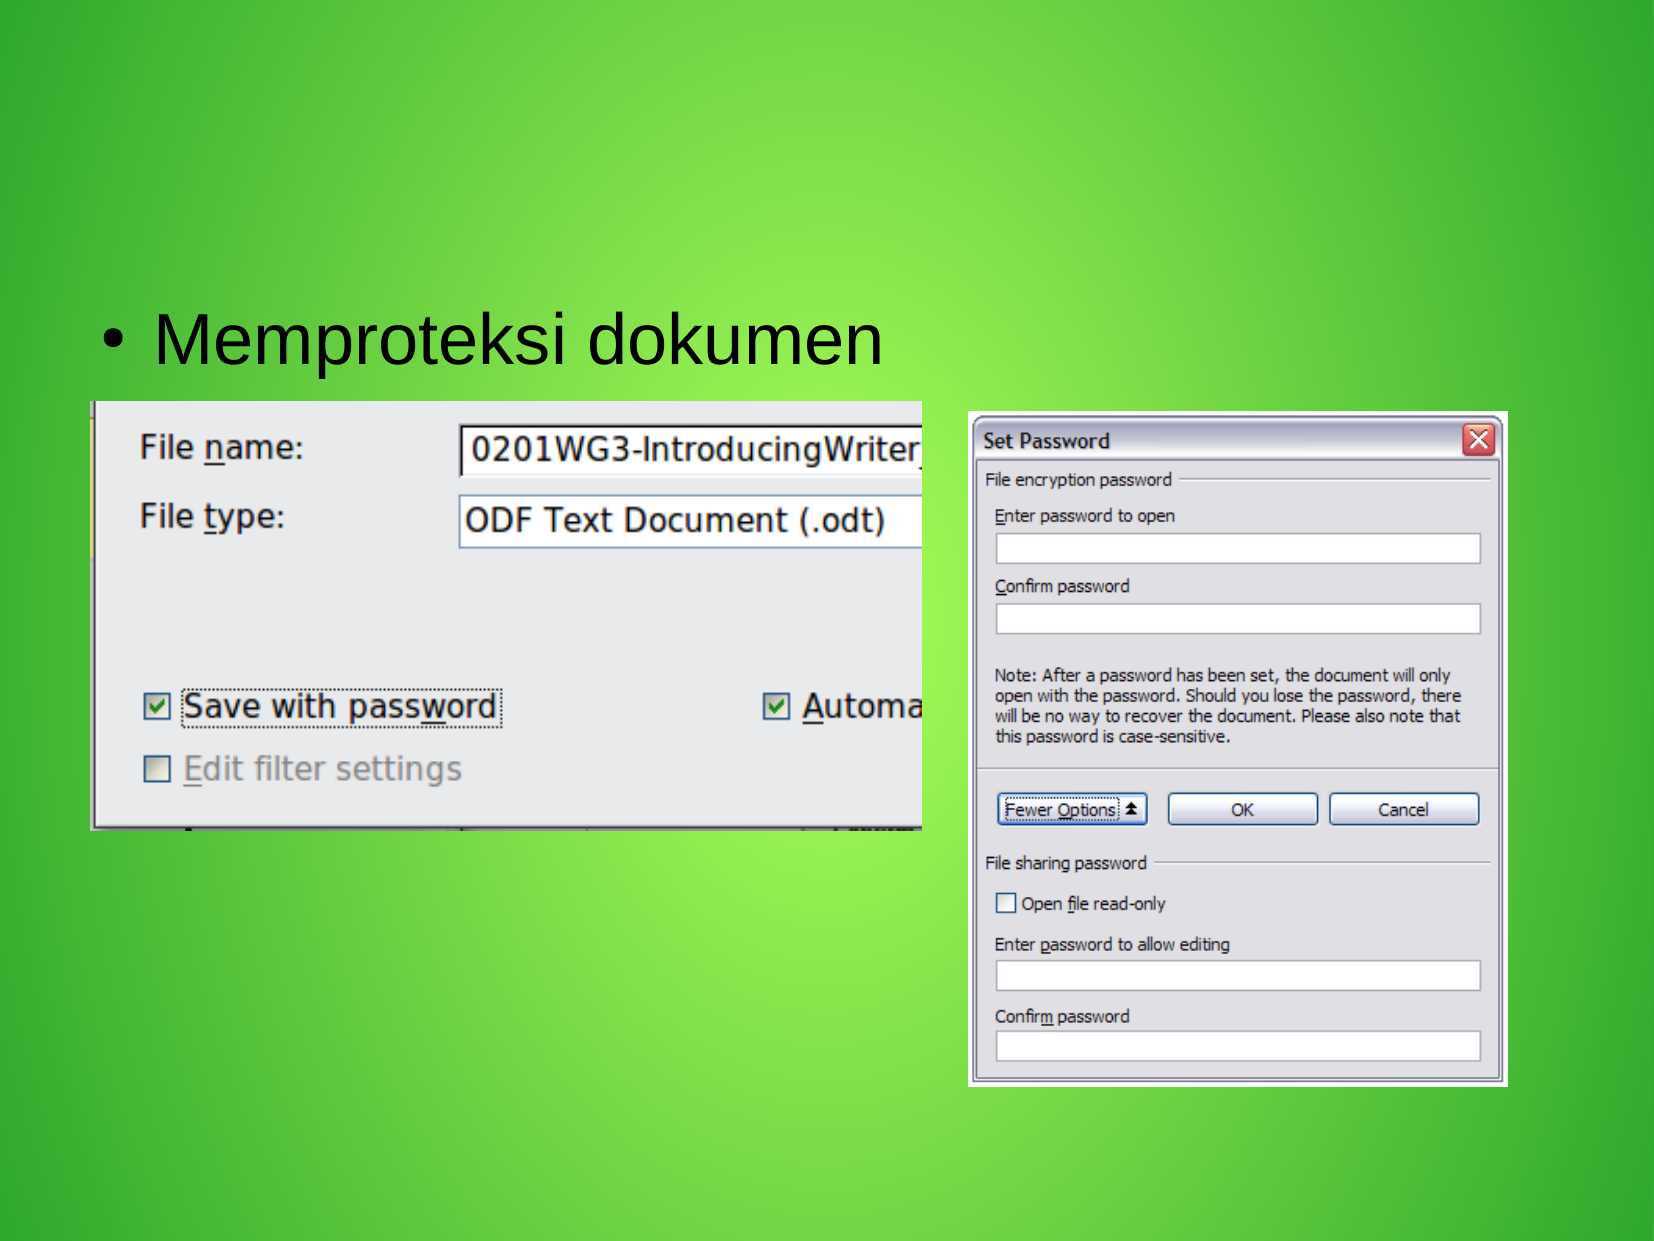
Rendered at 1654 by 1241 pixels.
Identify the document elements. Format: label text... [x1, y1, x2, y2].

list Memproteksi dokumen [82, 299, 1571, 1019]
picture [968, 411, 1508, 1087]
picture [90, 401, 922, 831]
